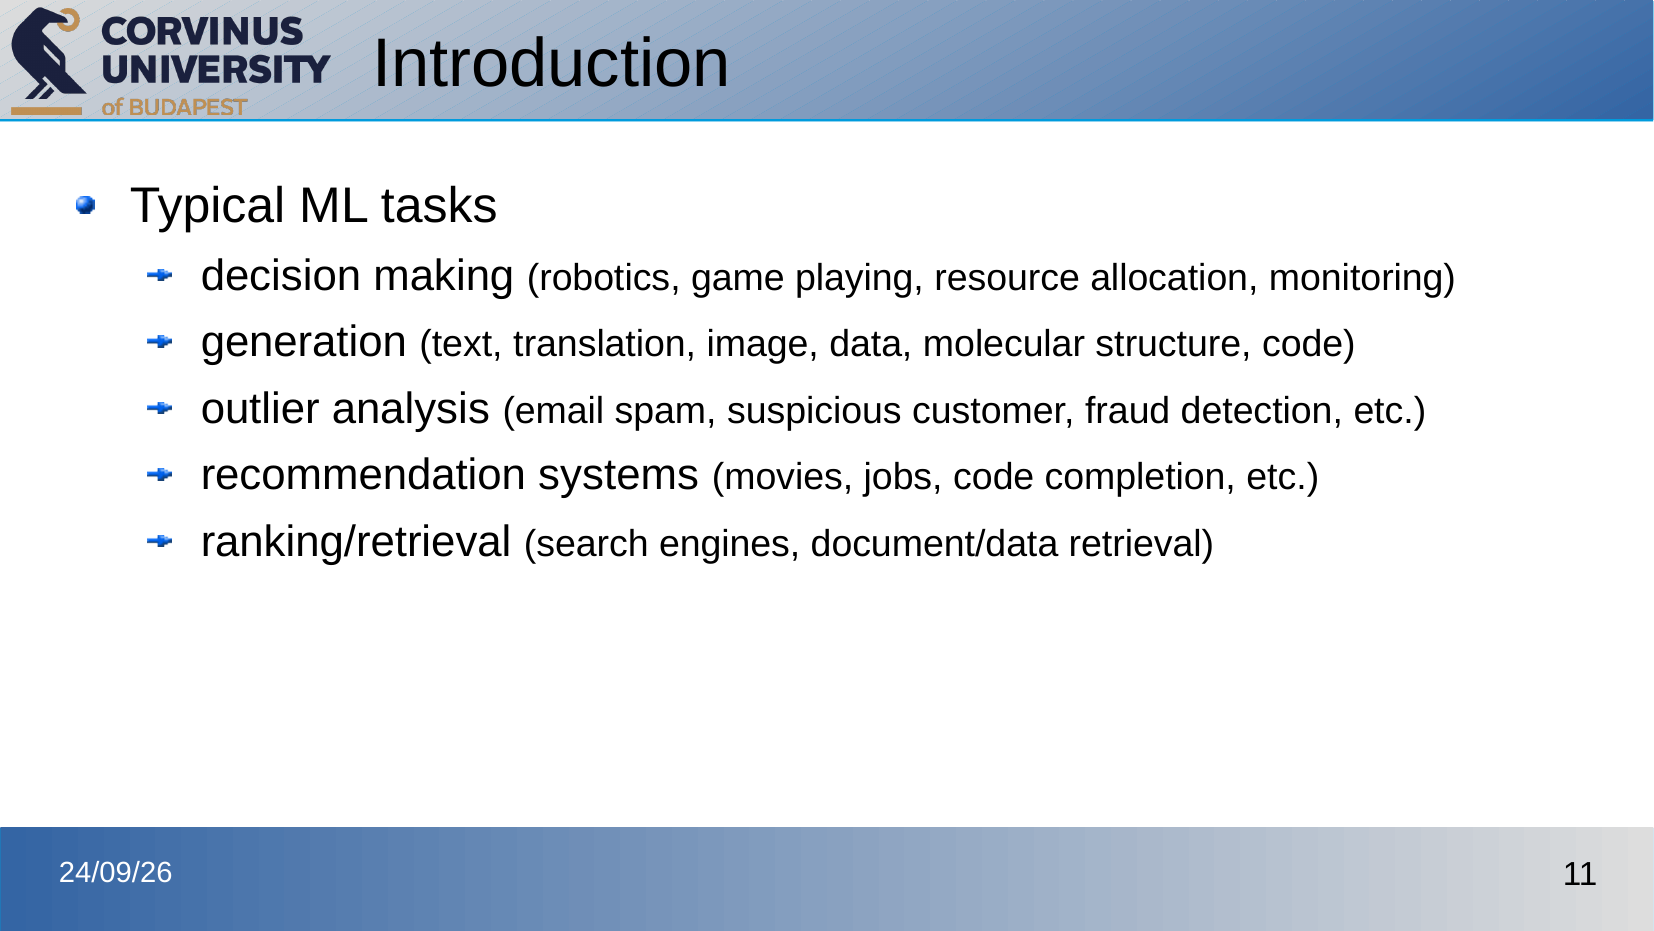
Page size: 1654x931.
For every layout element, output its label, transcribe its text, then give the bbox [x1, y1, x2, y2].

picture [11, 7, 331, 115]
list Typical ML tasks decision making (robotics, game playing, resource allocation, monitoring) generation (text, translation, image, data, molecular structure, code) outlier analysis (email spam, suspicious customer, fraud detection, etc.) recommendation systems (movies, jobs, code completion, etc.) ranking/retrieval (search engines, document/data retrieval) [59, 177, 1595, 768]
title Introduction [372, 23, 1625, 103]
